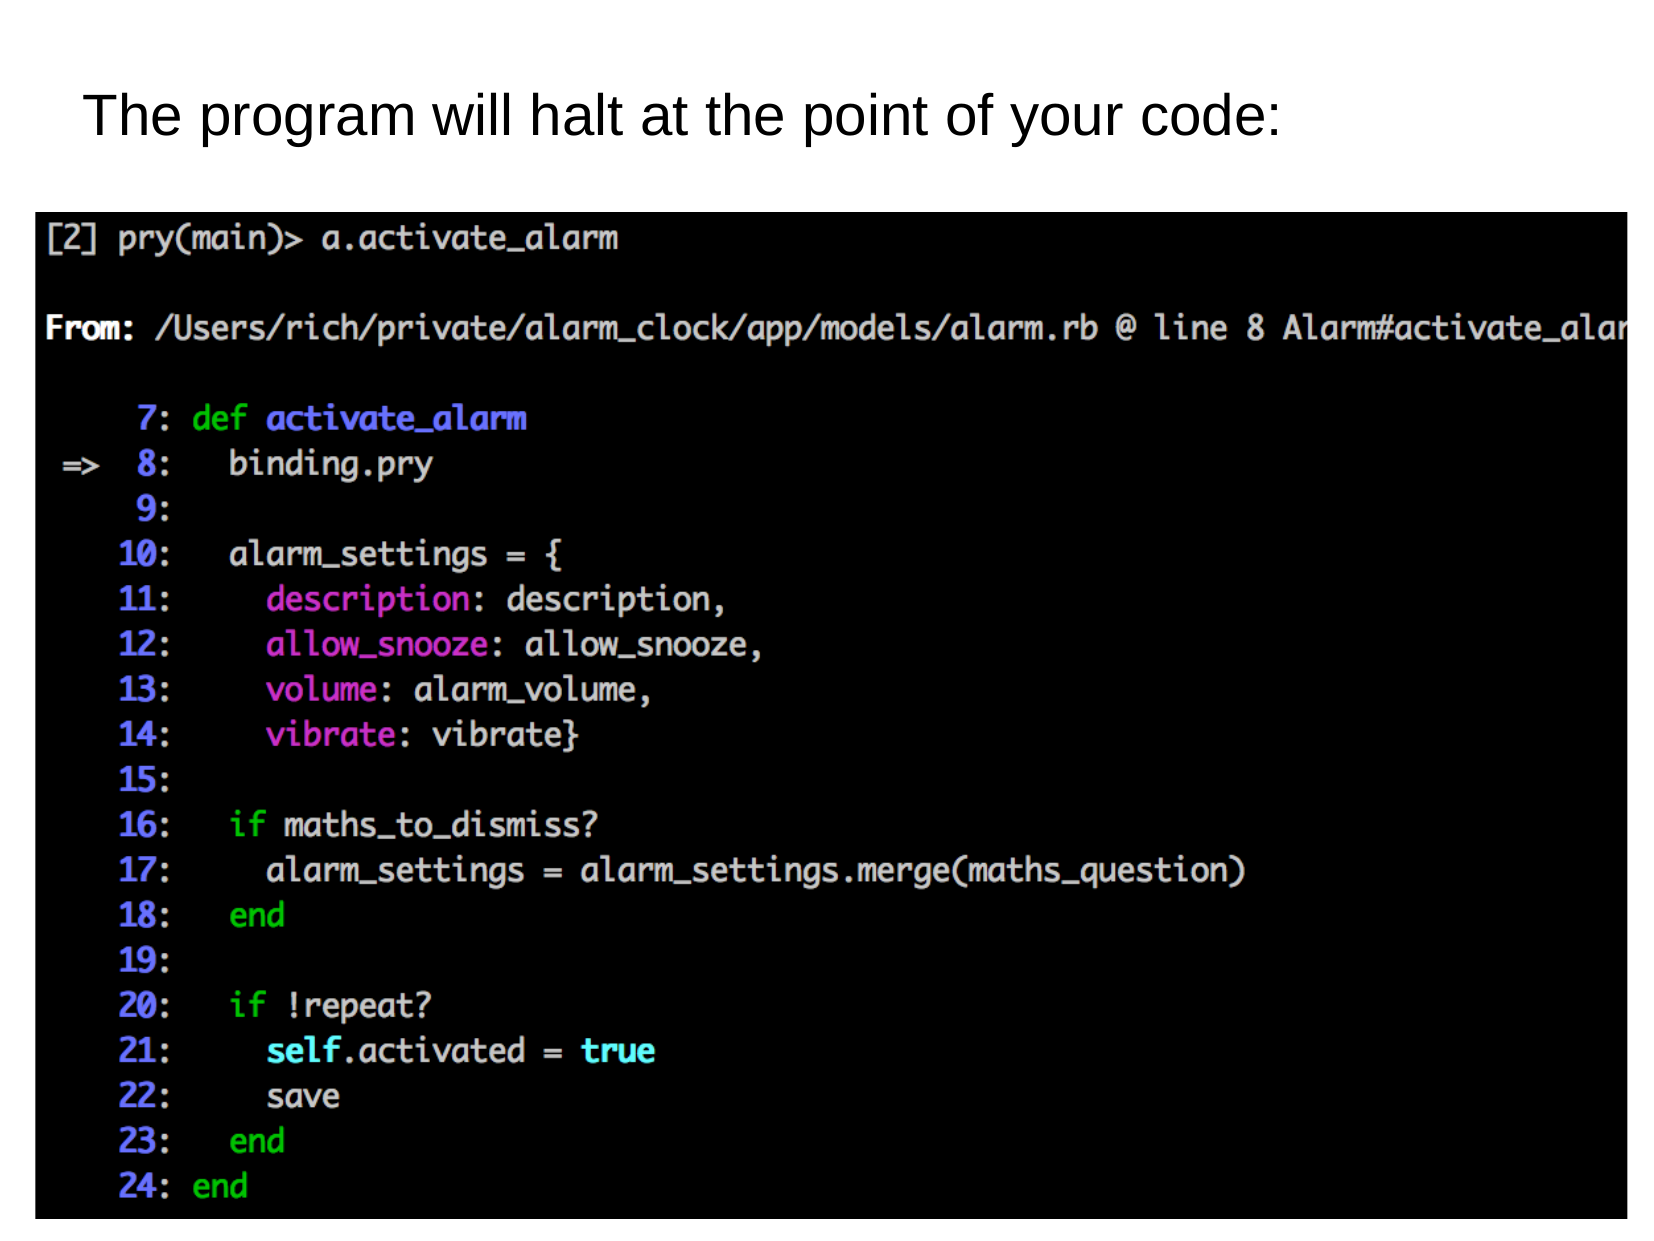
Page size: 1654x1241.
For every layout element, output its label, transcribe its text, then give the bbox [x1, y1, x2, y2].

picture [35, 212, 1628, 1219]
list The program will halt at the point of your code: [11, 82, 1501, 426]
